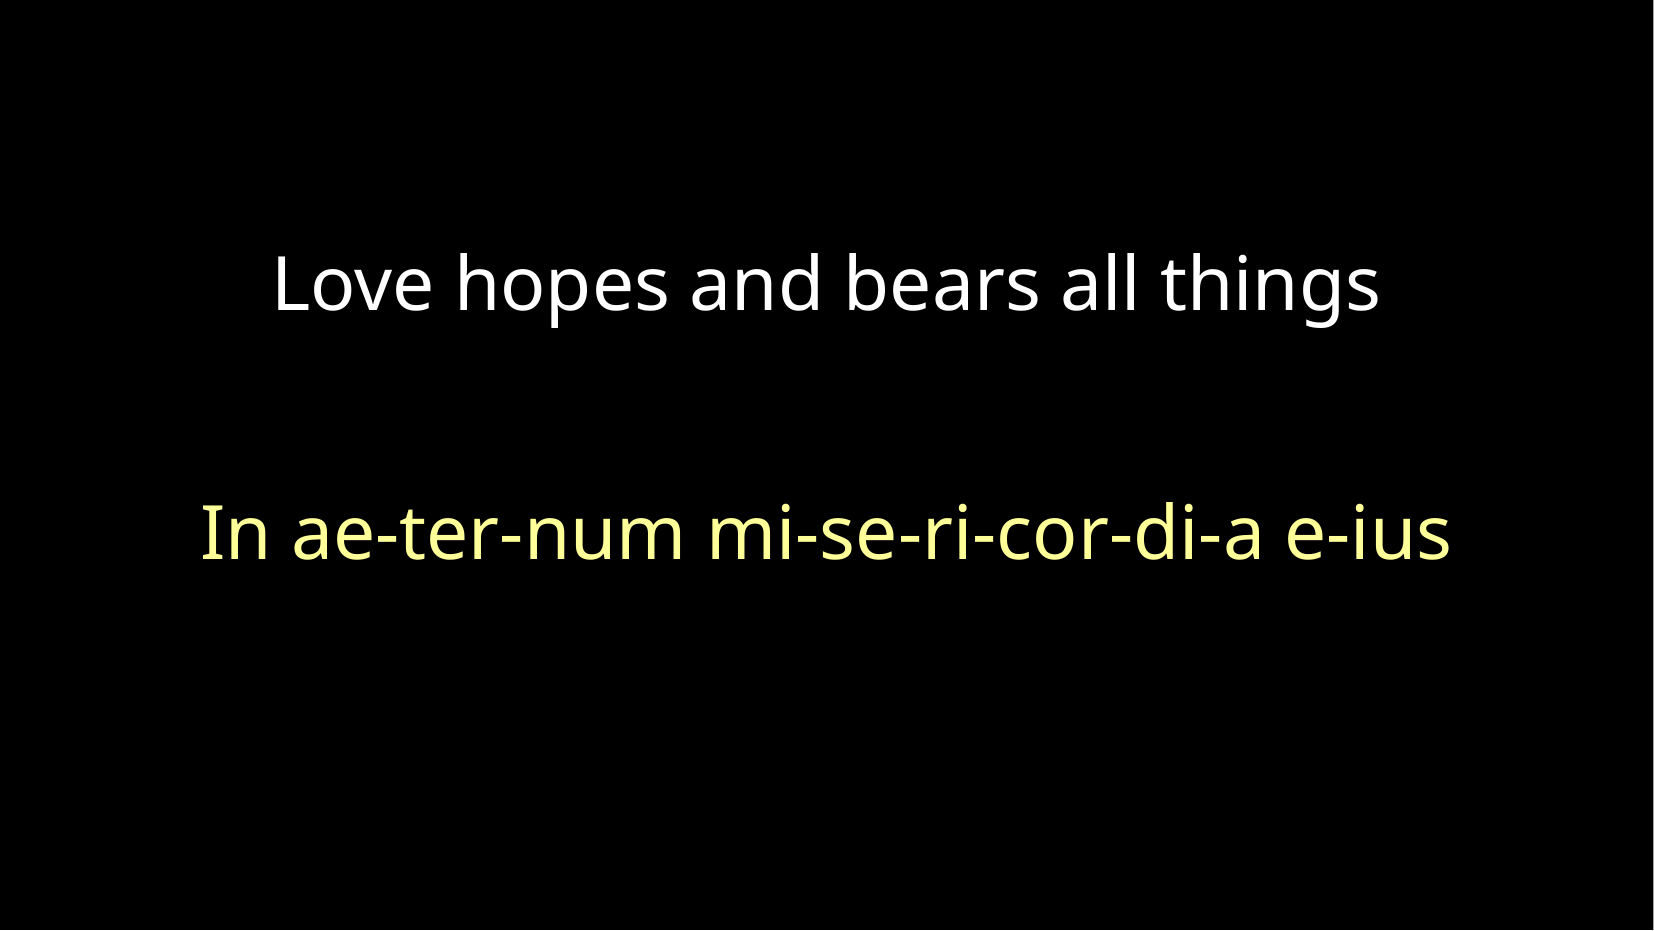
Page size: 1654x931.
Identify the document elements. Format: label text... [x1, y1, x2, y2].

list Love hopes and bears all things In ae-ter-num mi-se-ri-cor-di-a e-ius [0, 230, 1654, 922]
